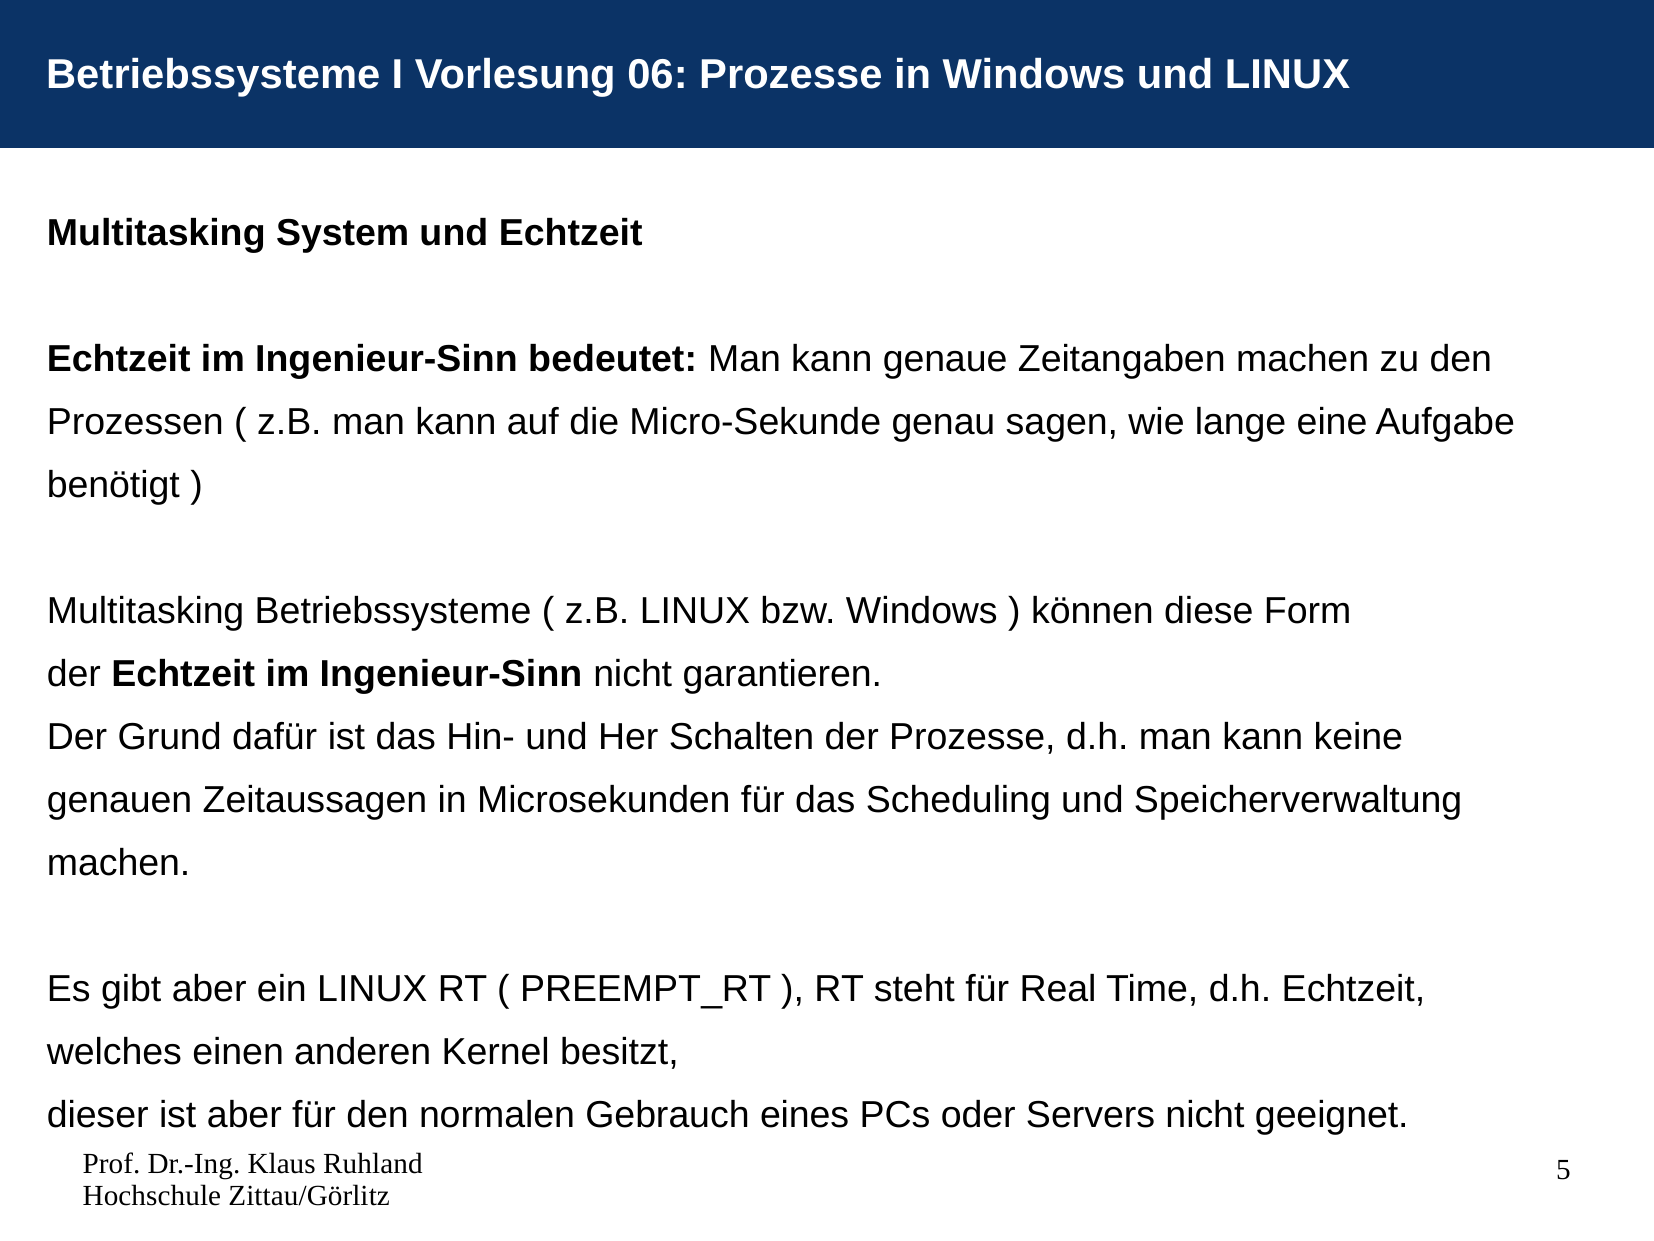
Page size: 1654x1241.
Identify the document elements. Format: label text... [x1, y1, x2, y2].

text_box Multitasking System und Echtzeit Echtzeit im Ingenieur-Sinn bedeutet: Man kann genaue Zeitangaben machen zu den Prozessen ( z.B. man kann auf die Micro-Sekunde genau sagen, wie lange eine Aufgabe benötigt ) Multitasking Betriebssysteme ( z.B. LINUX bzw. Windows ) können diese Form der Echtzeit im Ingenieur-Sinn nicht garantieren. Der Grund dafür ist das Hin- und Her Schalten der Prozesse, d.h. man kann keine genauen Zeitaussagen in Microsekunden für das Scheduling und Speicherverwaltung machen. Es gibt aber ein LINUX RT ( PREEMPT_RT ), RT steht für Real Time, d.h. Echtzeit, welches einen anderen Kernel besitzt, dieser ist aber für den normalen Gebrauch eines PCs oder Servers nicht geeignet. [32, 183, 1568, 1241]
